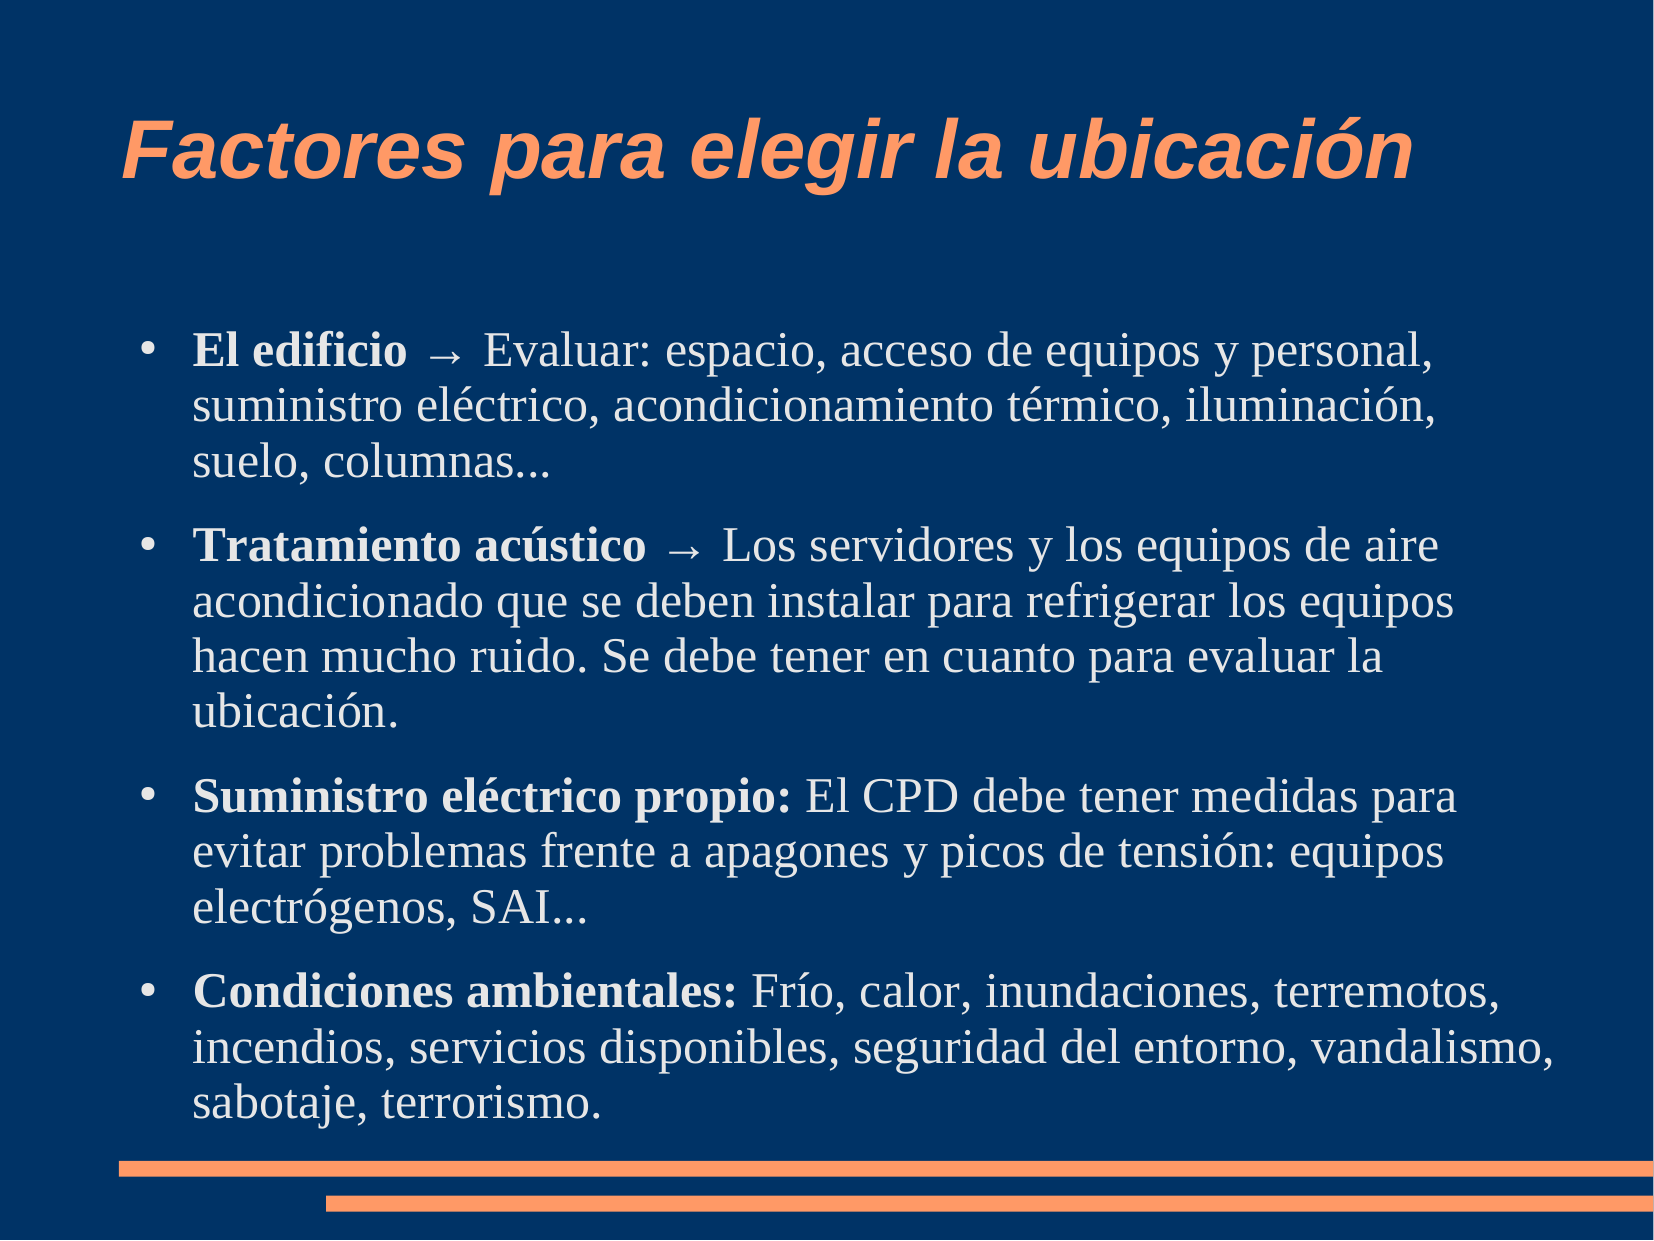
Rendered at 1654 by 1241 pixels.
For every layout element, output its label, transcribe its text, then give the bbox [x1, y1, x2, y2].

list El edificio → Evaluar: espacio, acceso de equipos y personal, suministro eléctrico, acondicionamiento térmico, iluminación, suelo, columnas... Tratamiento acústico → Los servidores y los equipos de aire acondicionado que se deben instalar para refrigerar los equipos hacen mucho ruido. Se debe tener en cuanto para evaluar la ubicación. Suministro eléctrico propio: El CPD debe tener medidas para evitar problemas frente a apagones y picos de tensión: equipos electrógenos, SAI... Condiciones ambientales: Frío, calor, inundaciones, terremotos, incendios, servicios disponibles, seguridad del entorno, vandalismo, sabotaje, terrorismo. [121, 322, 1561, 1130]
title Factores para elegir la ubicación [121, 53, 1534, 246]
